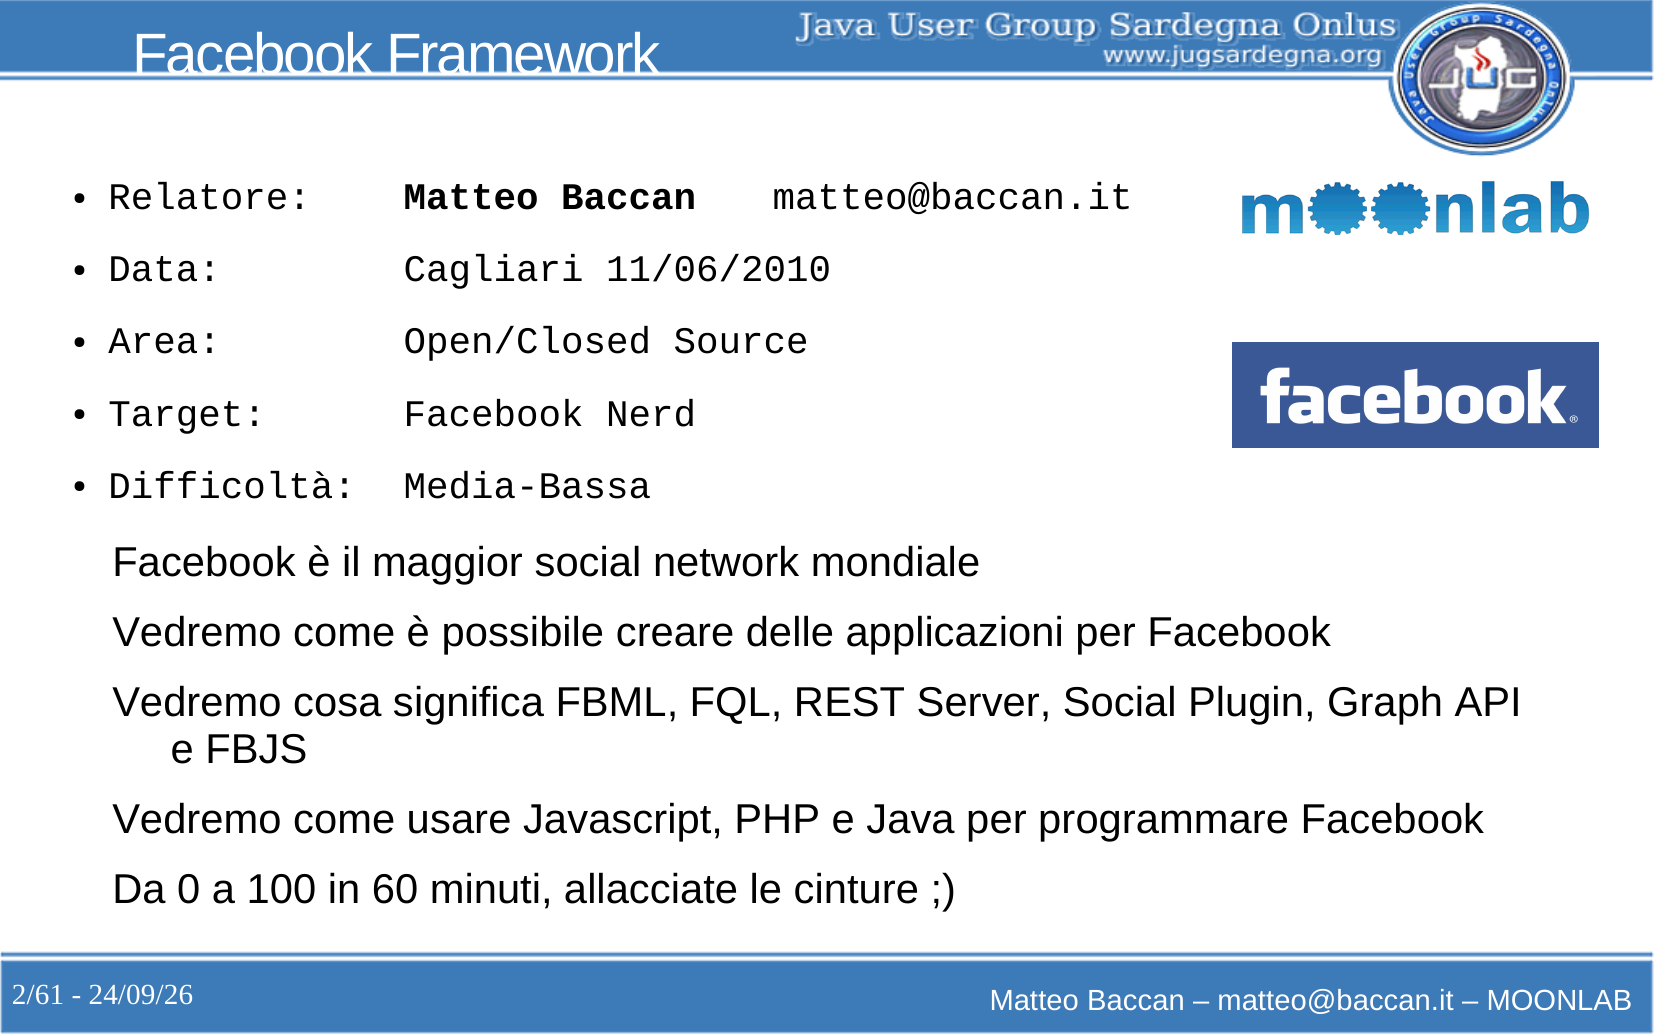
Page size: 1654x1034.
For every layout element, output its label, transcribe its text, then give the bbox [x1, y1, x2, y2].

picture [0, 0, 1654, 1034]
list Relatore: Matteo Baccan matteo@baccan.it Data: Cagliari 11/06/2010 Area: Open/Closed Source Target: Facebook Nerd Difficoltà: Media-Bassa Facebook è il maggior social network mondiale Vedremo come è possibile creare delle applicazioni per Facebook Vedremo cosa significa FBML, FQL, REST Server, Social Plugin, Graph API e FBJS Vedremo come usare Javascript, PHP e Java per programmare Facebook Da 0 a 100 in 60 minuti, allacciate le cinture ;) [37, 178, 1526, 930]
title Facebook Framework [132, 5, 1609, 103]
